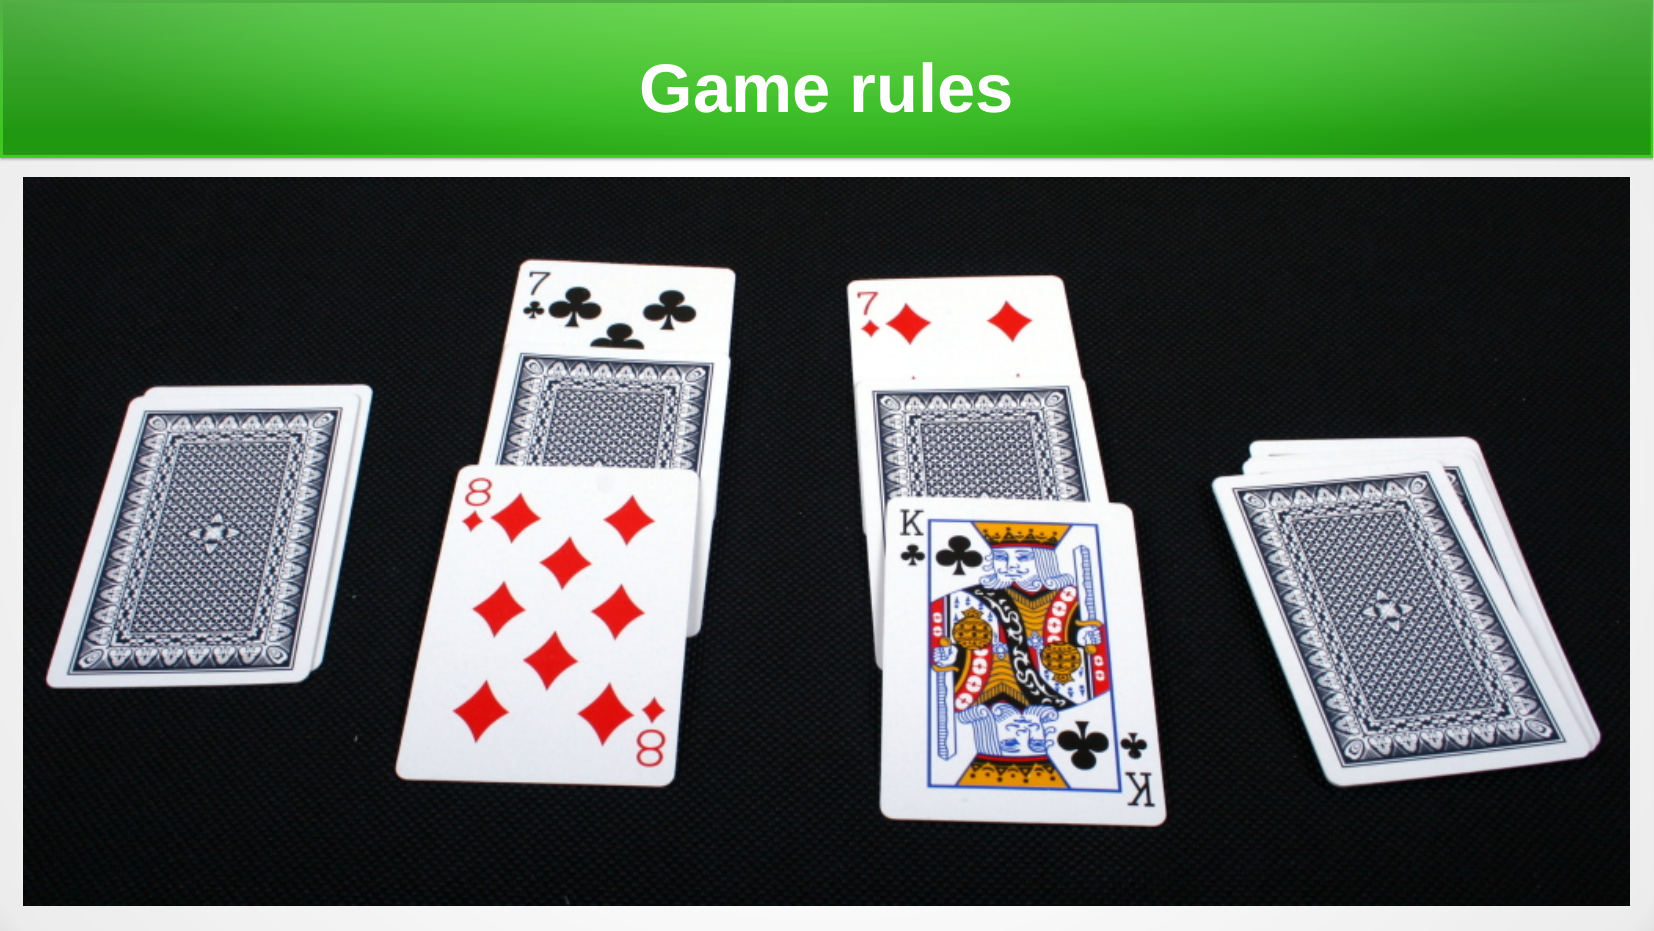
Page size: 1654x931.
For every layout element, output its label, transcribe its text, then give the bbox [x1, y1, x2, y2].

picture [23, 177, 1630, 906]
title Game rules [82, 35, 1571, 142]
